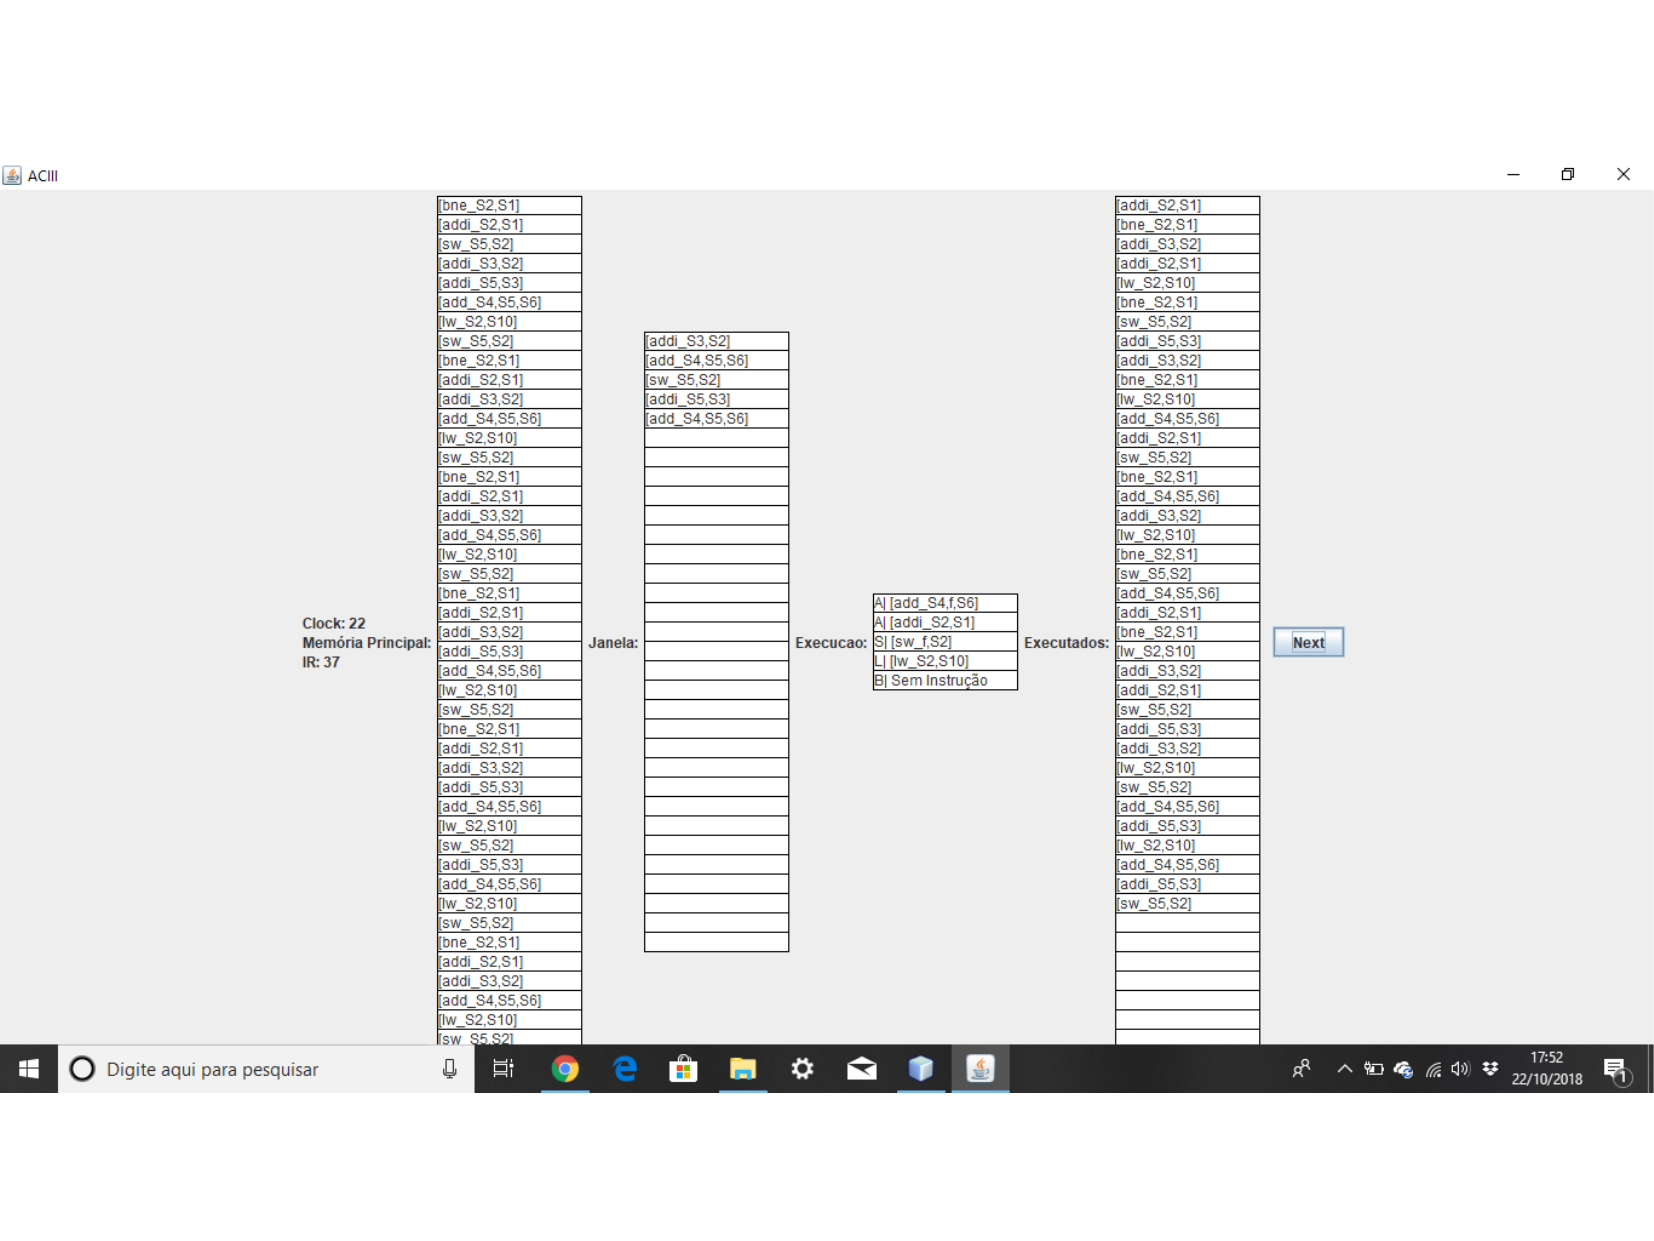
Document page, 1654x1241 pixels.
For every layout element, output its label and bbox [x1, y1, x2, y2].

picture [0, 162, 1654, 1093]
